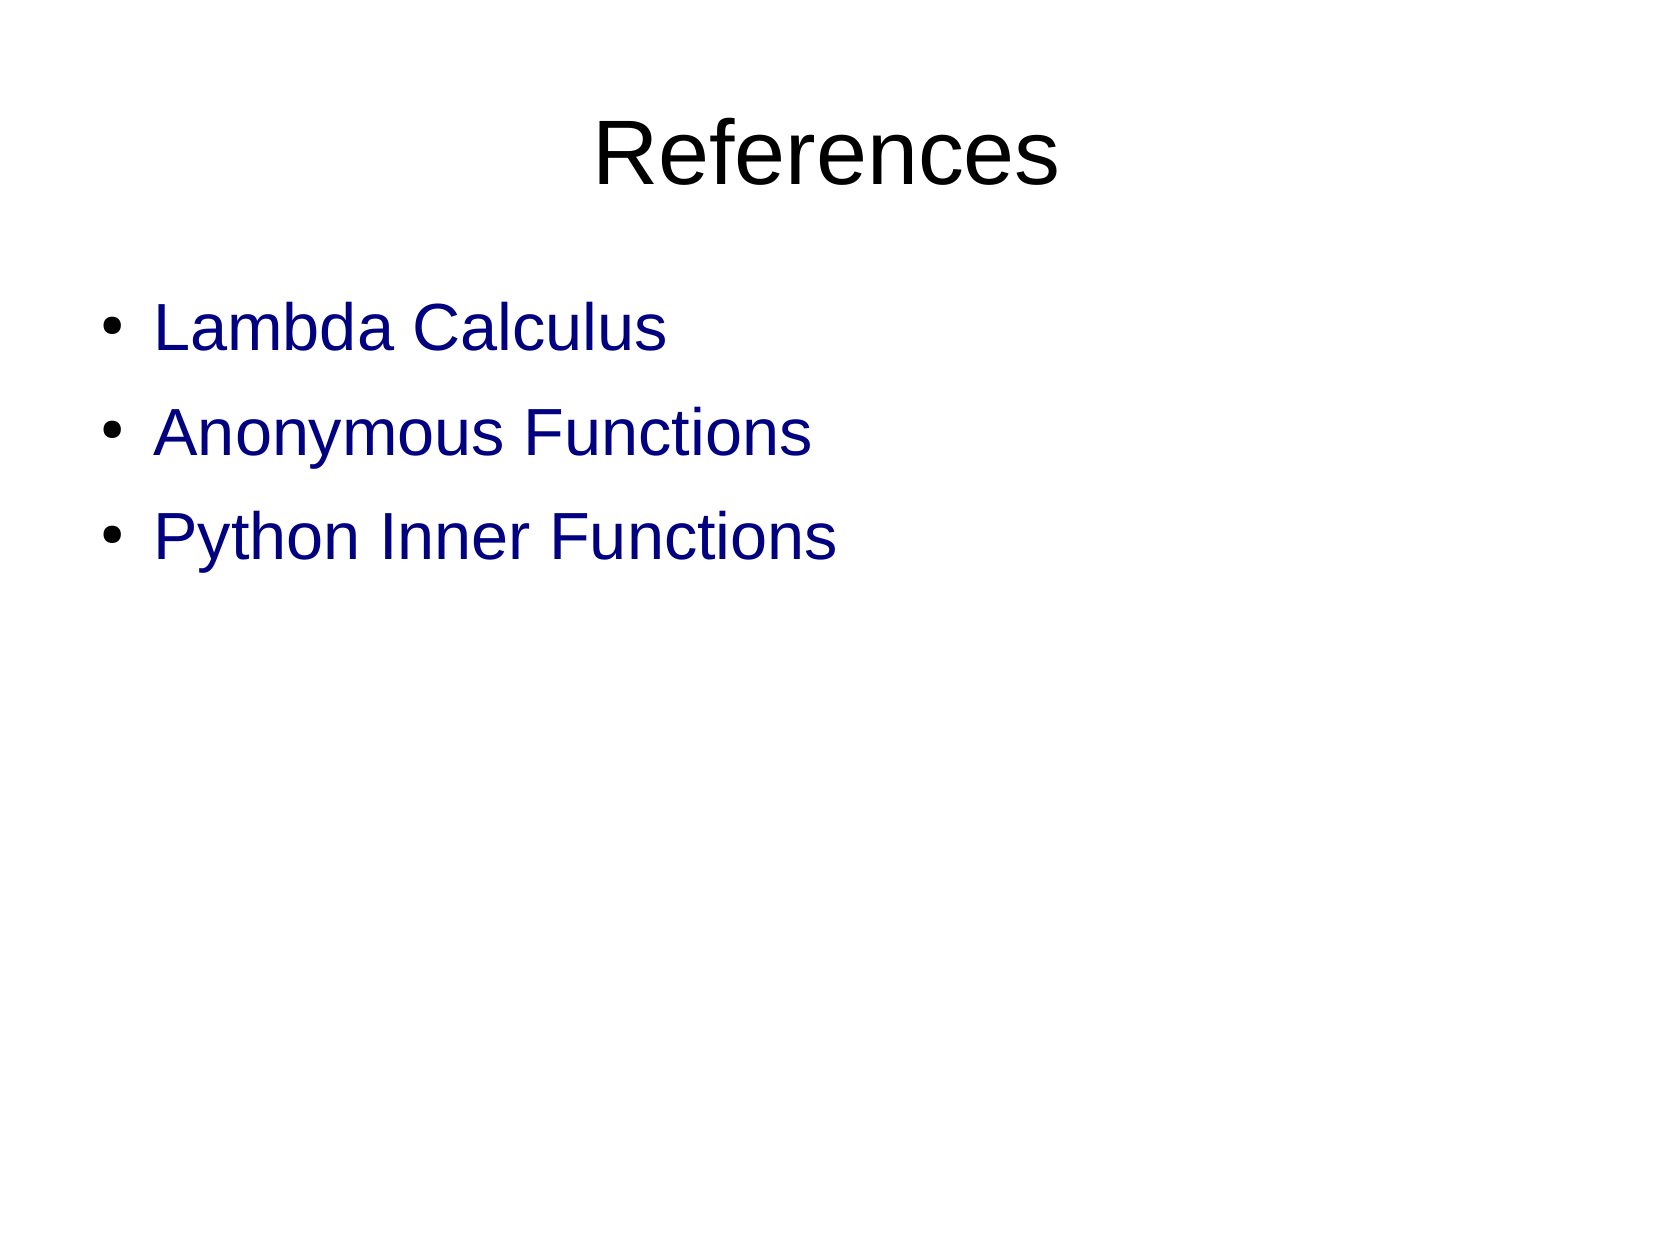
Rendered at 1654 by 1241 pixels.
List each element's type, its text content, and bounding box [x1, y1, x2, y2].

list Lambda Calculus Anonymous Functions Python Inner Functions [82, 290, 1571, 1010]
title References [82, 49, 1571, 257]
